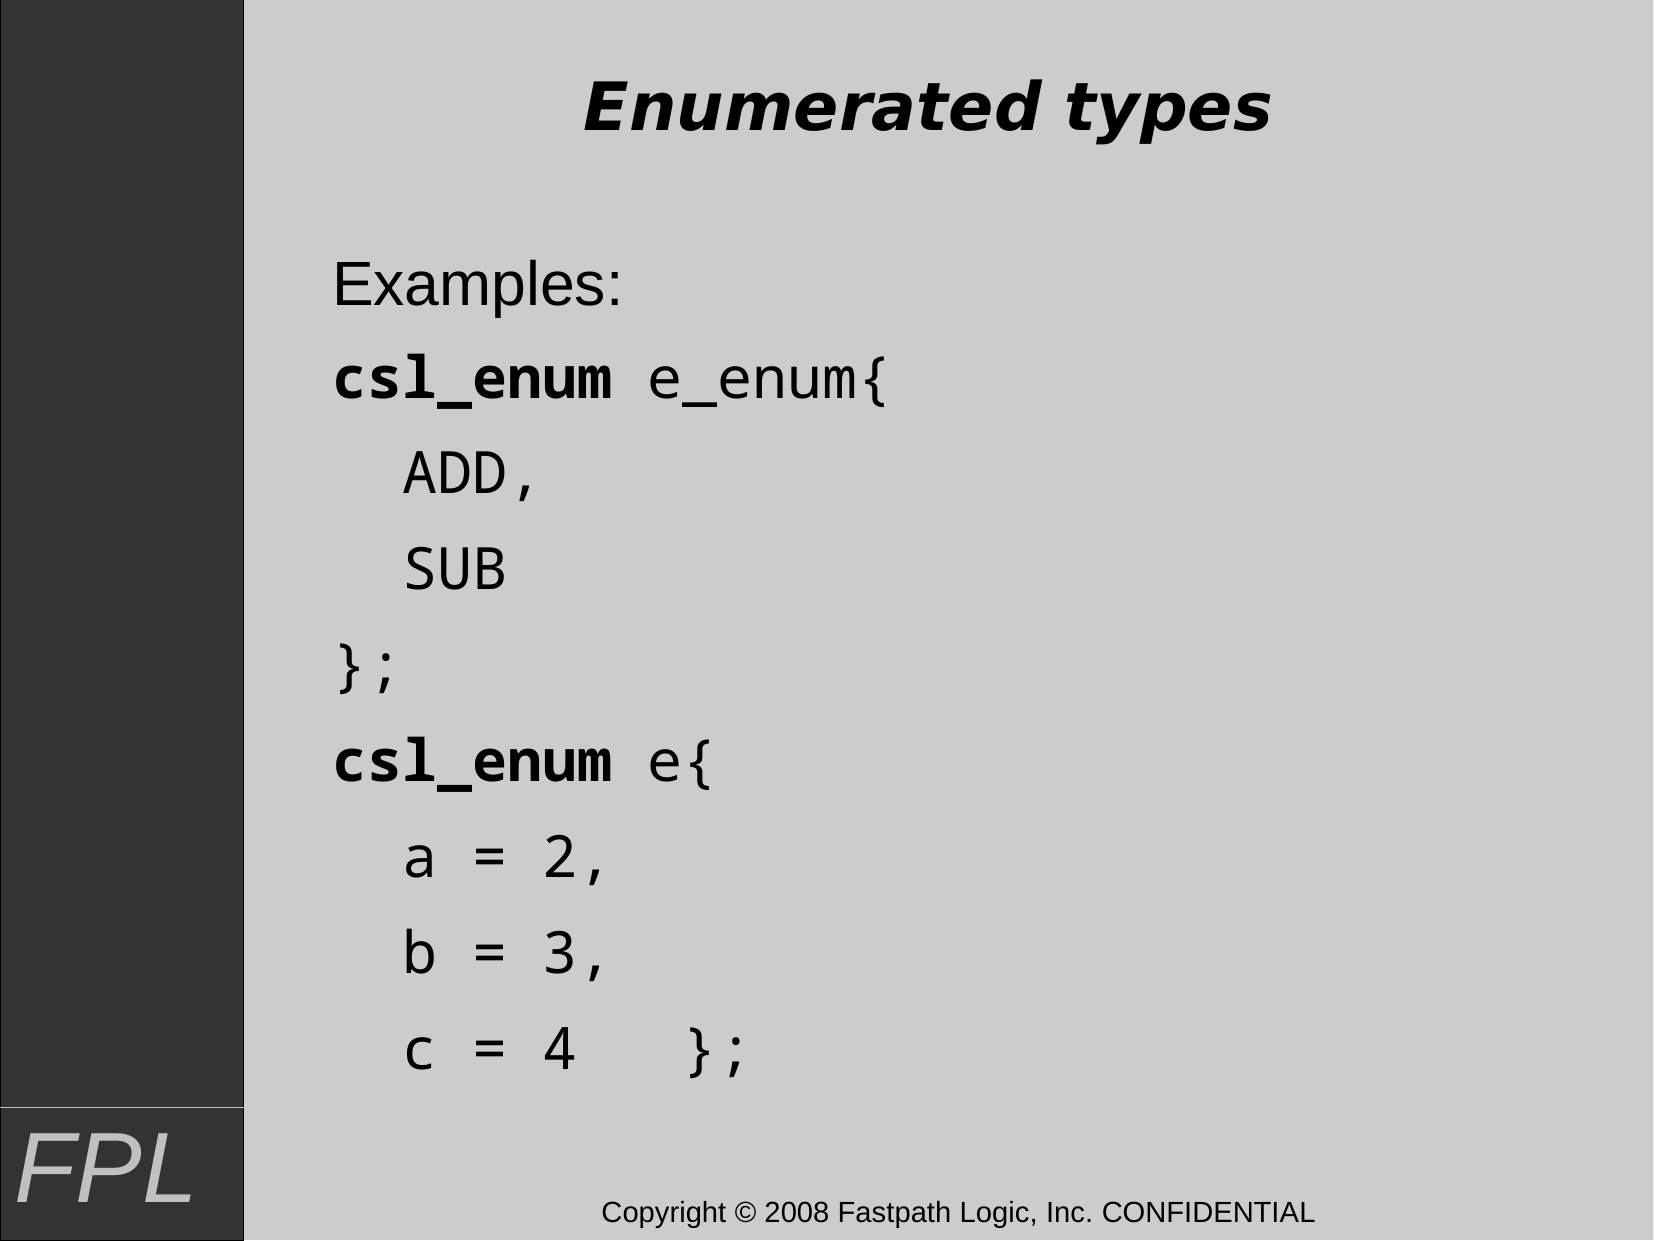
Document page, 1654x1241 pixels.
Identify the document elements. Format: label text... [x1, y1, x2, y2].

title Enumerated types [377, 0, 1480, 136]
subtitle Examples: csl_enum e_enum{ ADD, SUB }; csl_enum e{ a = 2, b = 3, c = 4 }; [314, 136, 1627, 1200]
